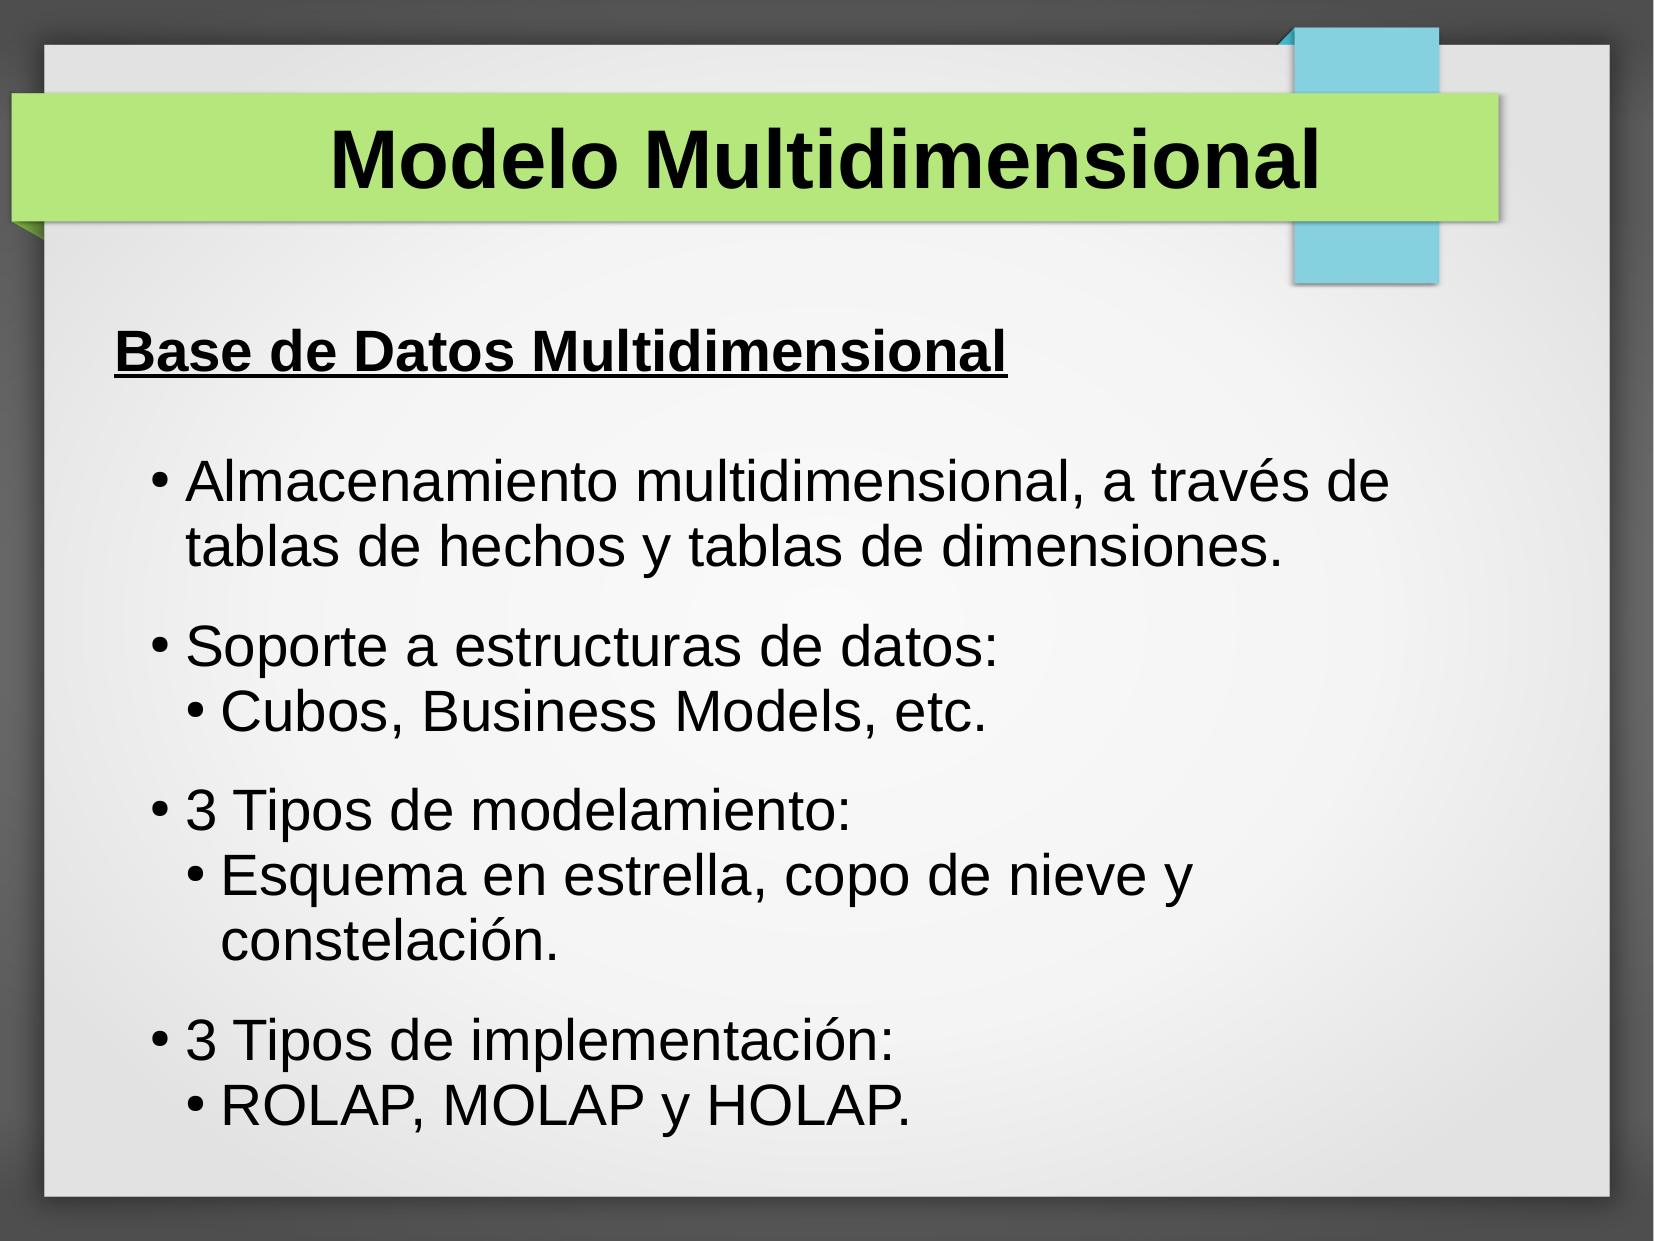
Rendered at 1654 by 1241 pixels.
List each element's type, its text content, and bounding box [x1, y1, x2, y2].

text_box Base de Datos Multidimensional Almacenamiento multidimensional, a través de tablas de hechos y tablas de dimensiones. Soporte a estructuras de datos: Cubos, Business Models, etc. 3 Tipos de modelamiento: Esquema en estrella, copo de nieve y constelación. 3 Tipos de implementación: ROLAP, MOLAP y HOLAP. [99, 311, 1523, 1150]
title Modelo Multidimensional [70, 106, 1583, 213]
picture [0, 0, 1654, 1241]
